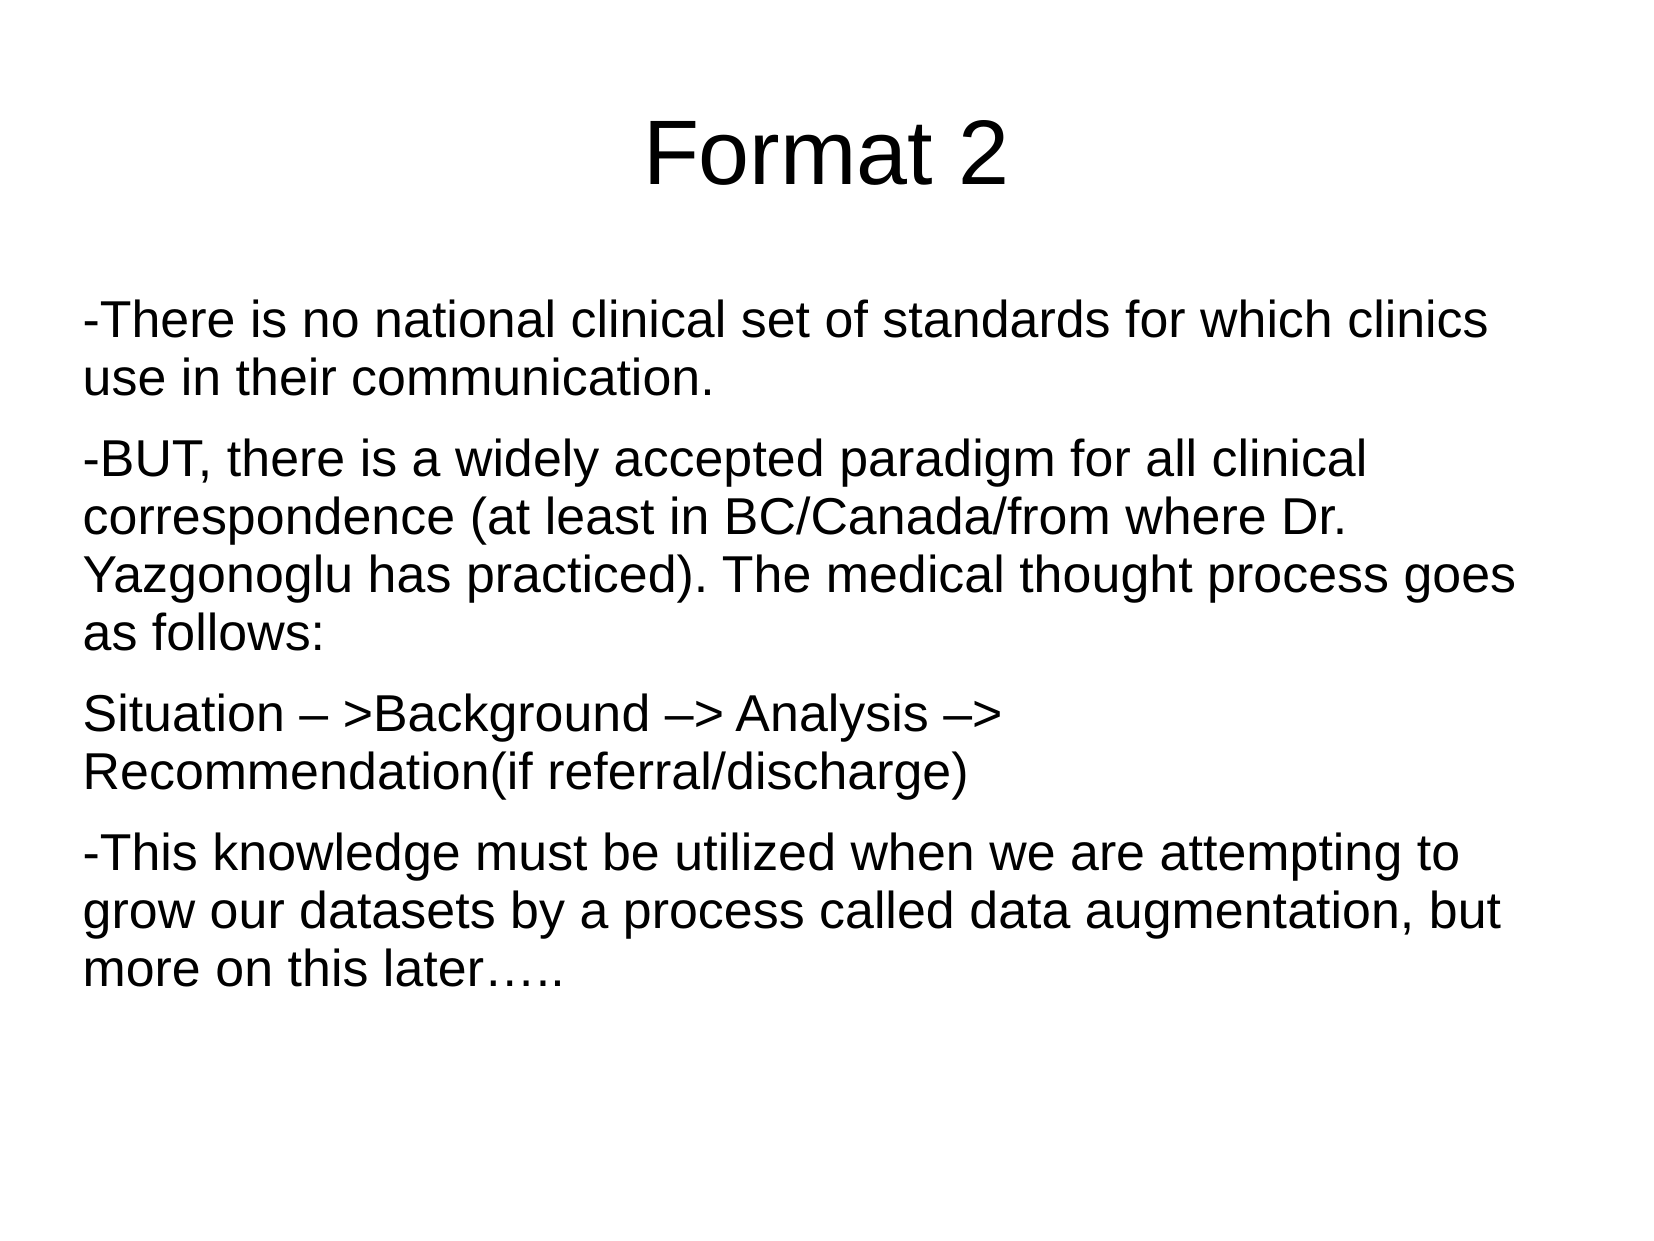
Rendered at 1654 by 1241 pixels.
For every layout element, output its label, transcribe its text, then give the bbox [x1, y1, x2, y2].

list -There is no national clinical set of standards for which clinics use in their communication. -BUT, there is a widely accepted paradigm for all clinical correspondence (at least in BC/Canada/from where Dr. Yazgonoglu has practiced). The medical thought process goes as follows: Situation – >Background –> Analysis –> Recommendation(if referral/discharge) -This knowledge must be utilized when we are attempting to grow our datasets by a process called data augmentation, but more on this later….. [82, 290, 1571, 1010]
title Format 2 [82, 49, 1571, 257]
